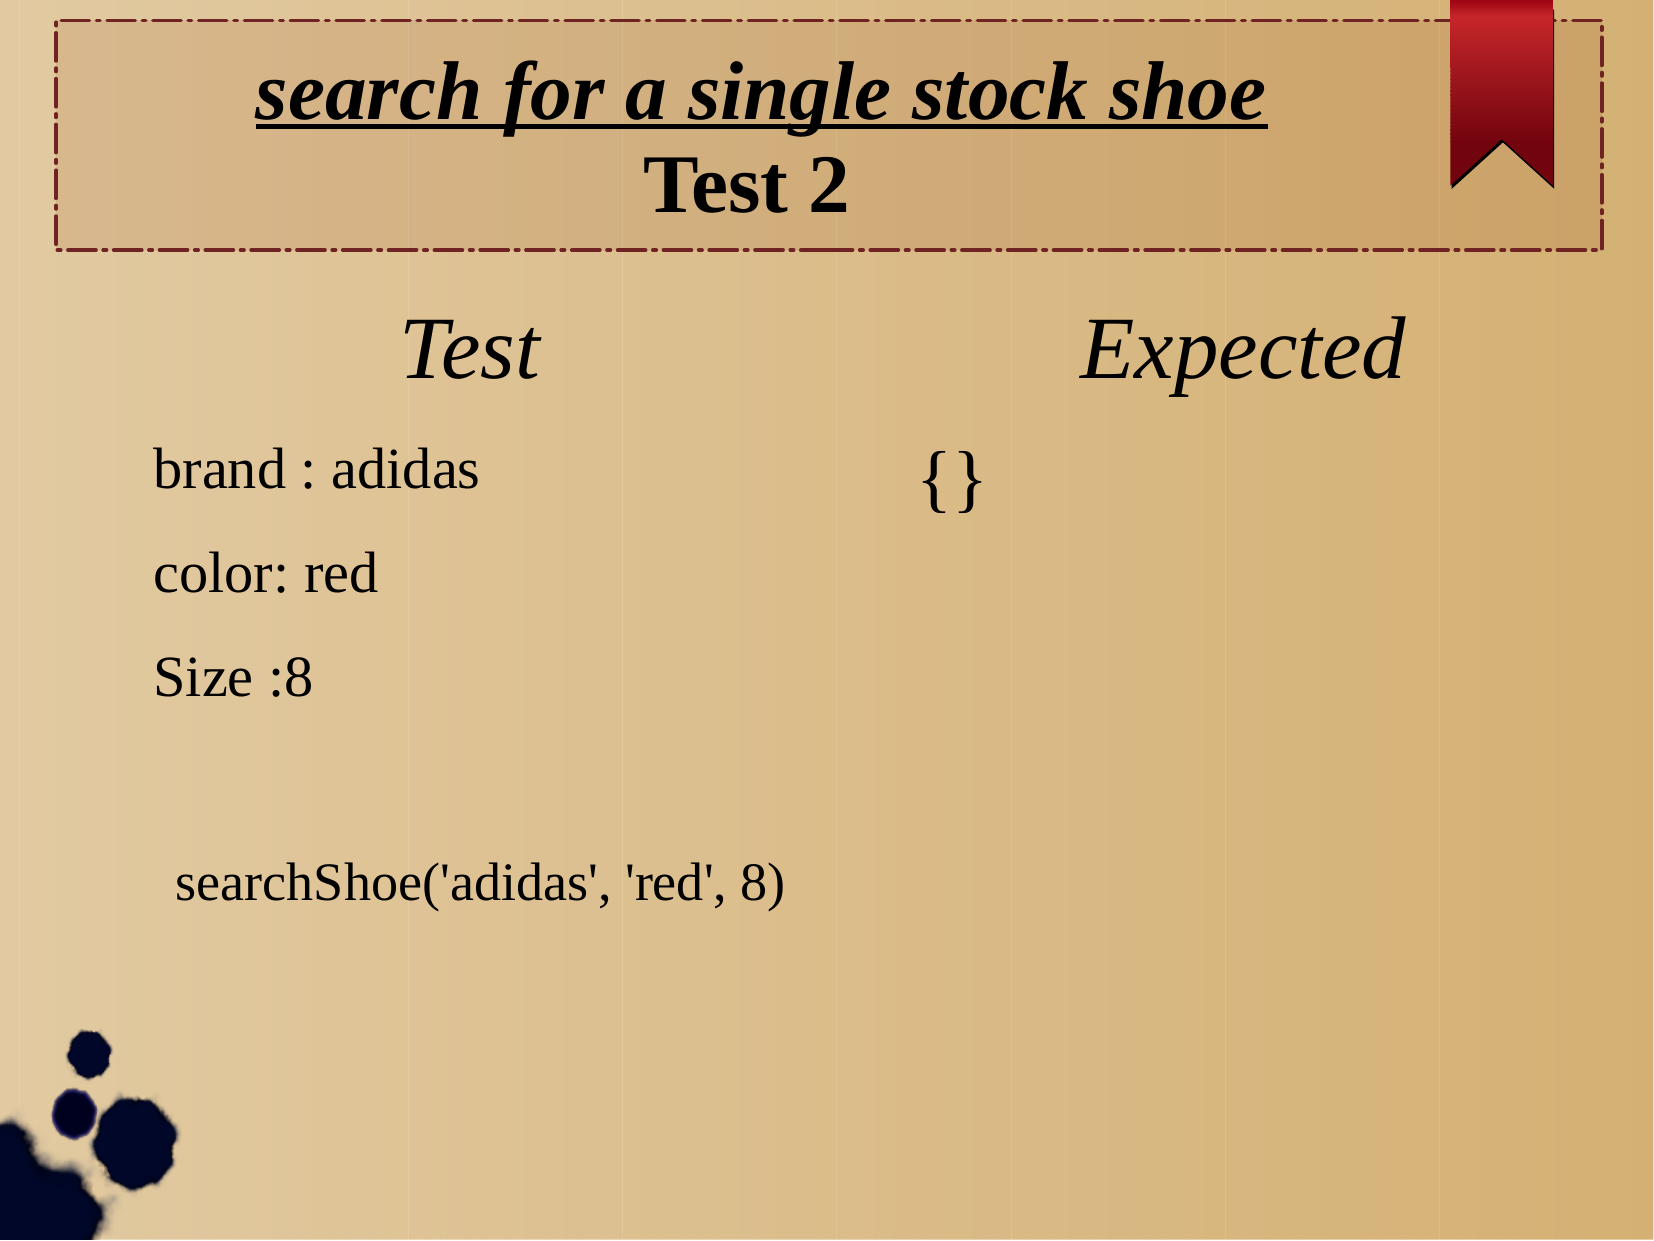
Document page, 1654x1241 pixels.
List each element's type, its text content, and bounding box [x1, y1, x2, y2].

title search for a single stock shoe Test 2 [82, 45, 1412, 231]
list Test brand : adidas color: red Size :8 searchShoe('adidas', 'red', 8) [82, 299, 809, 1019]
list Expected {} [845, 299, 1572, 1019]
